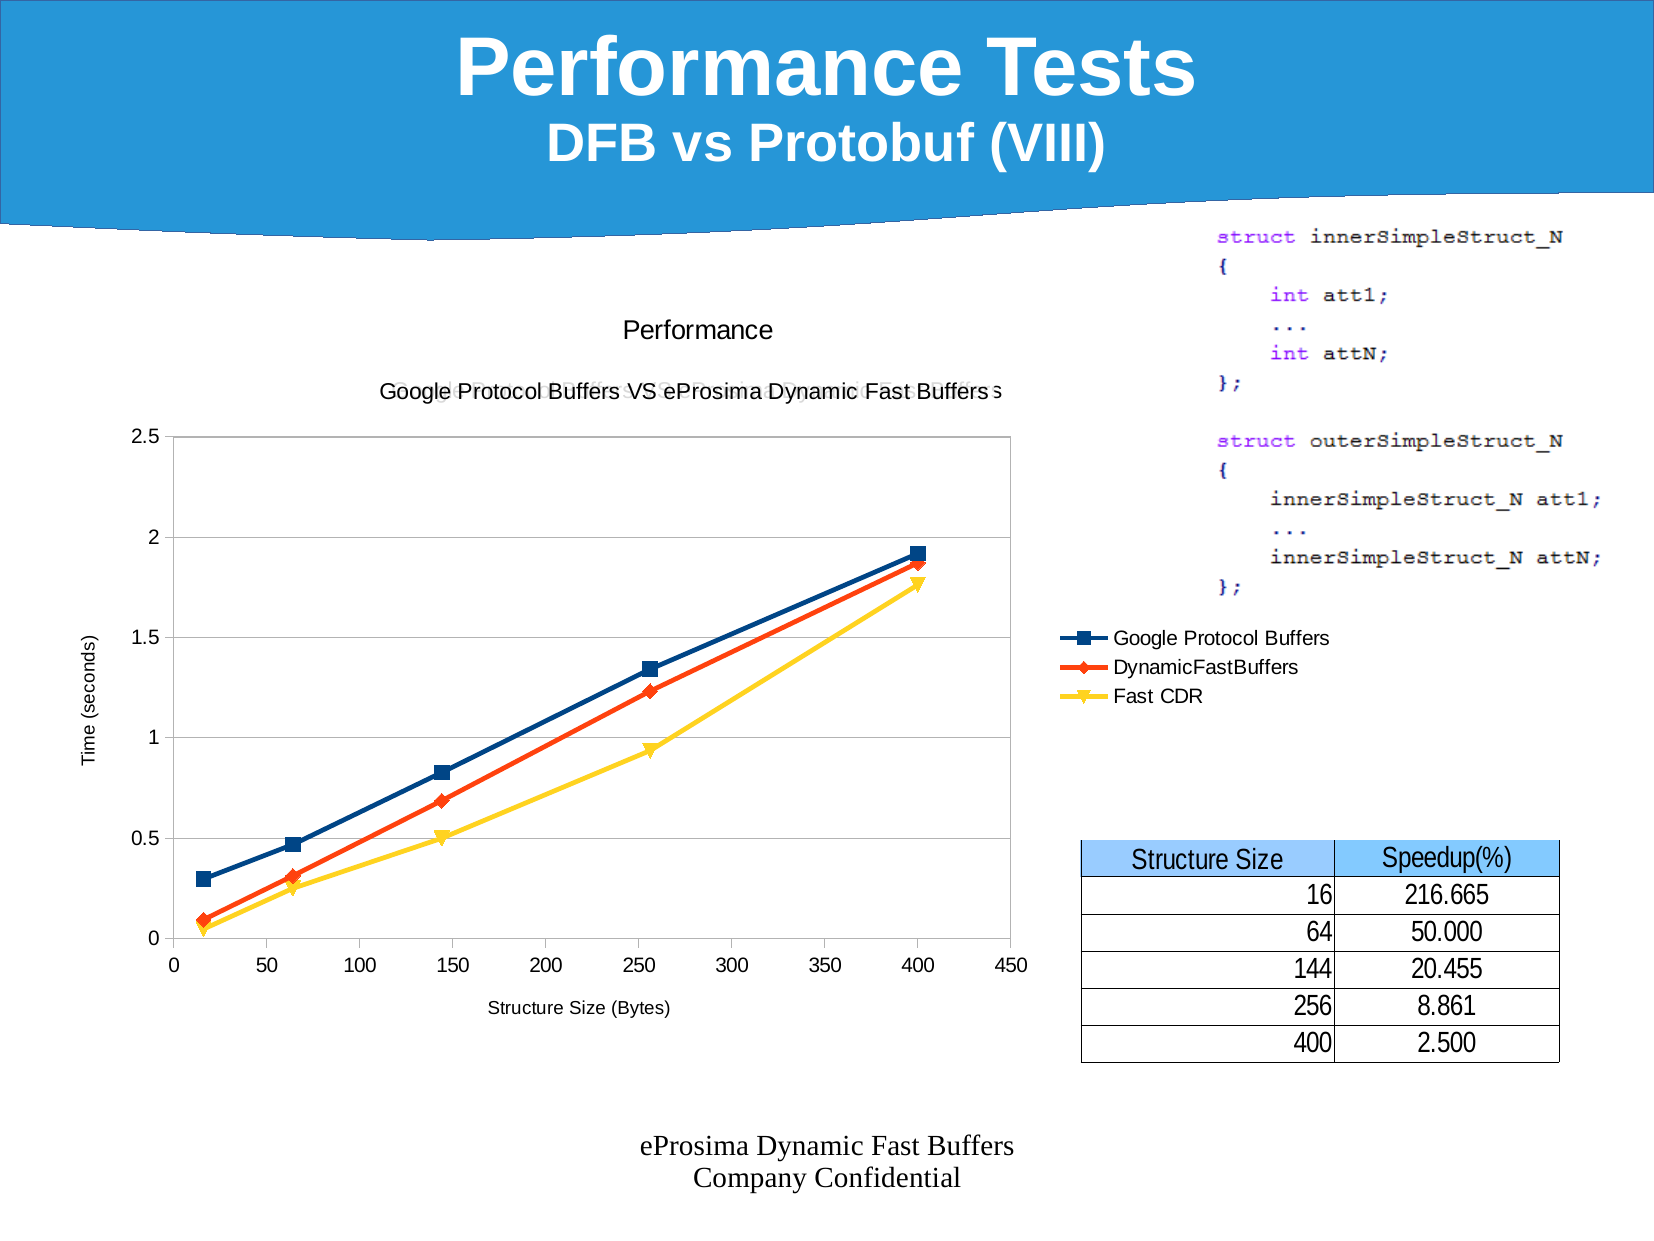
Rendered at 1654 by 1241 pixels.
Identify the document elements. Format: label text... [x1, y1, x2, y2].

picture [1080, 840, 1562, 1066]
text_box Performance Tests DFB vs Protobuf (VIII) [0, 0, 1654, 241]
chart [45, 285, 1351, 1051]
picture [375, 370, 995, 412]
picture [1215, 224, 1606, 601]
